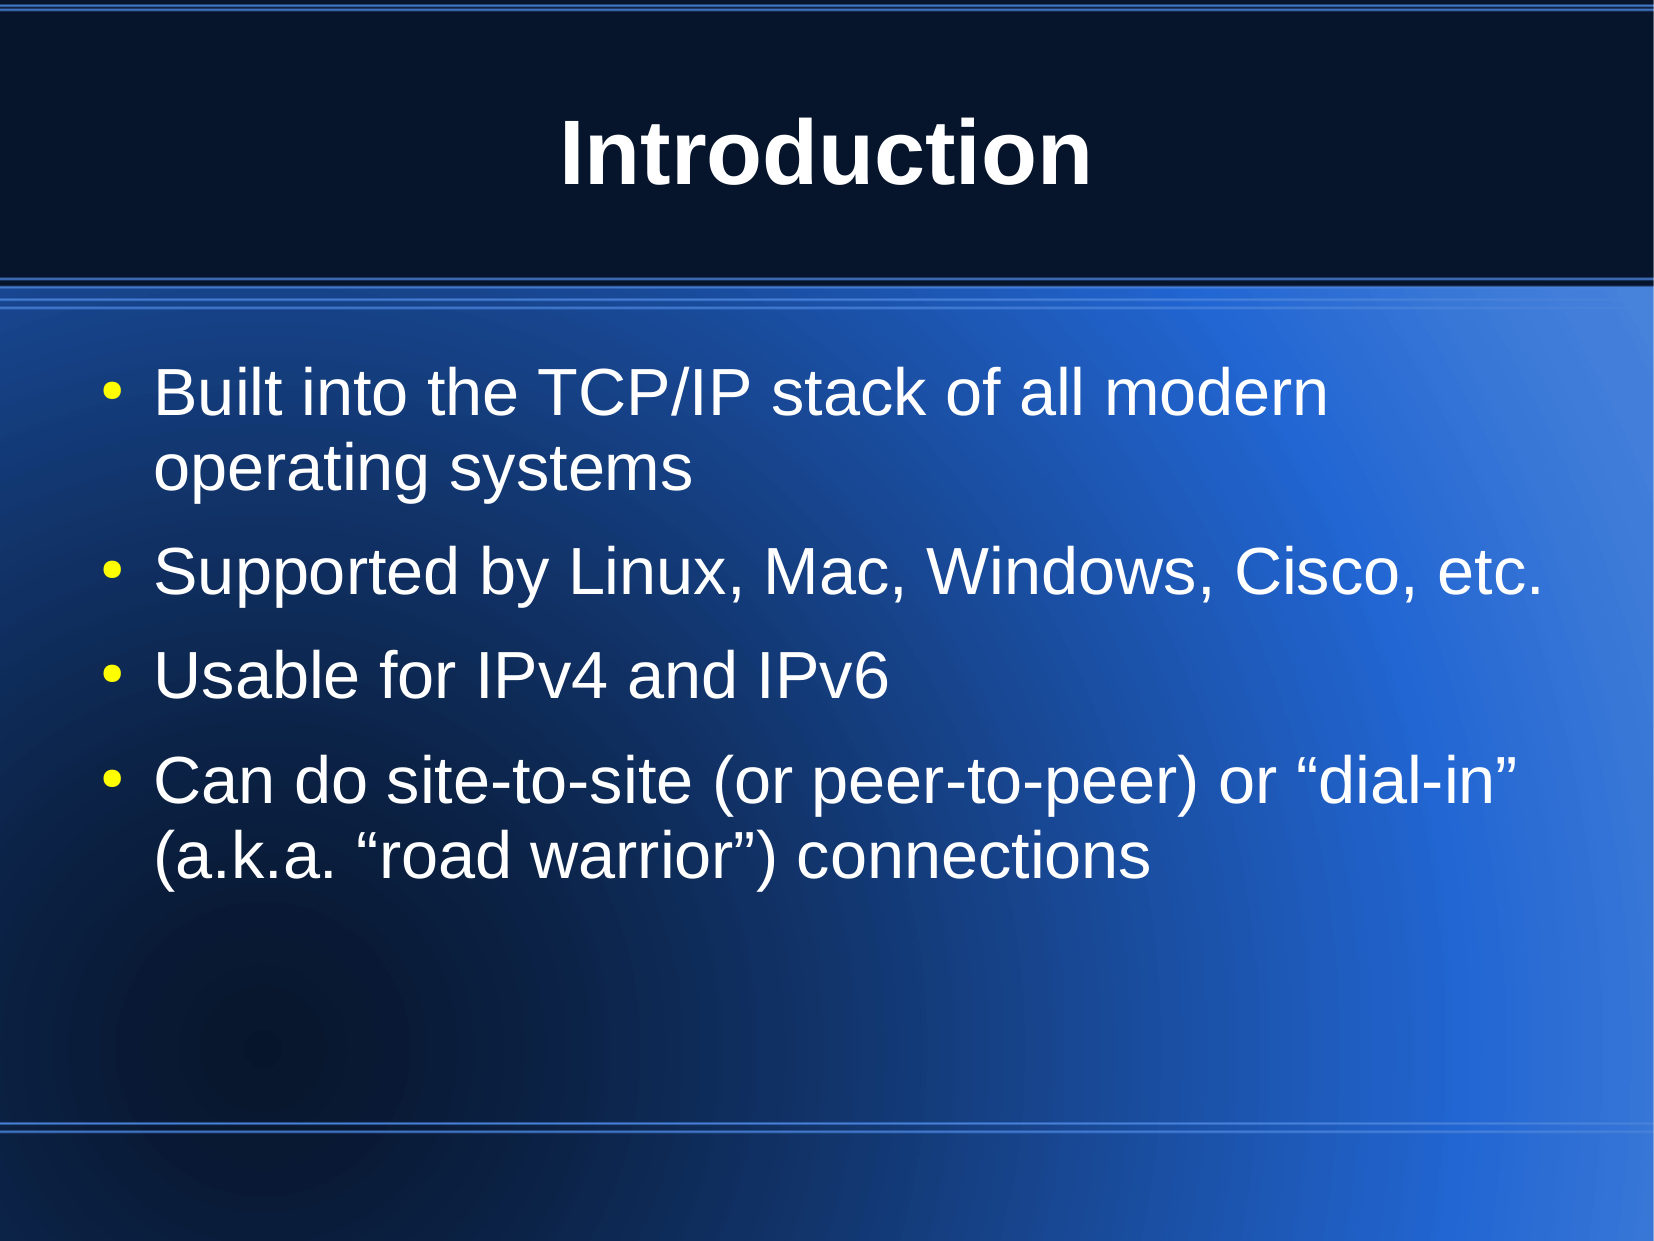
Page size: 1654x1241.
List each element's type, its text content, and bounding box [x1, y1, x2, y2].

picture [0, 0, 1654, 1241]
list Built into the TCP/IP stack of all modern operating systems Supported by Linux, Mac, Windows, Cisco, etc. Usable for IPv4 and IPv6 Can do site-to-site (or peer-to-peer) or “dial-in” (a.k.a. “road warrior”) connections [82, 355, 1571, 1075]
title Introduction [82, 49, 1571, 257]
